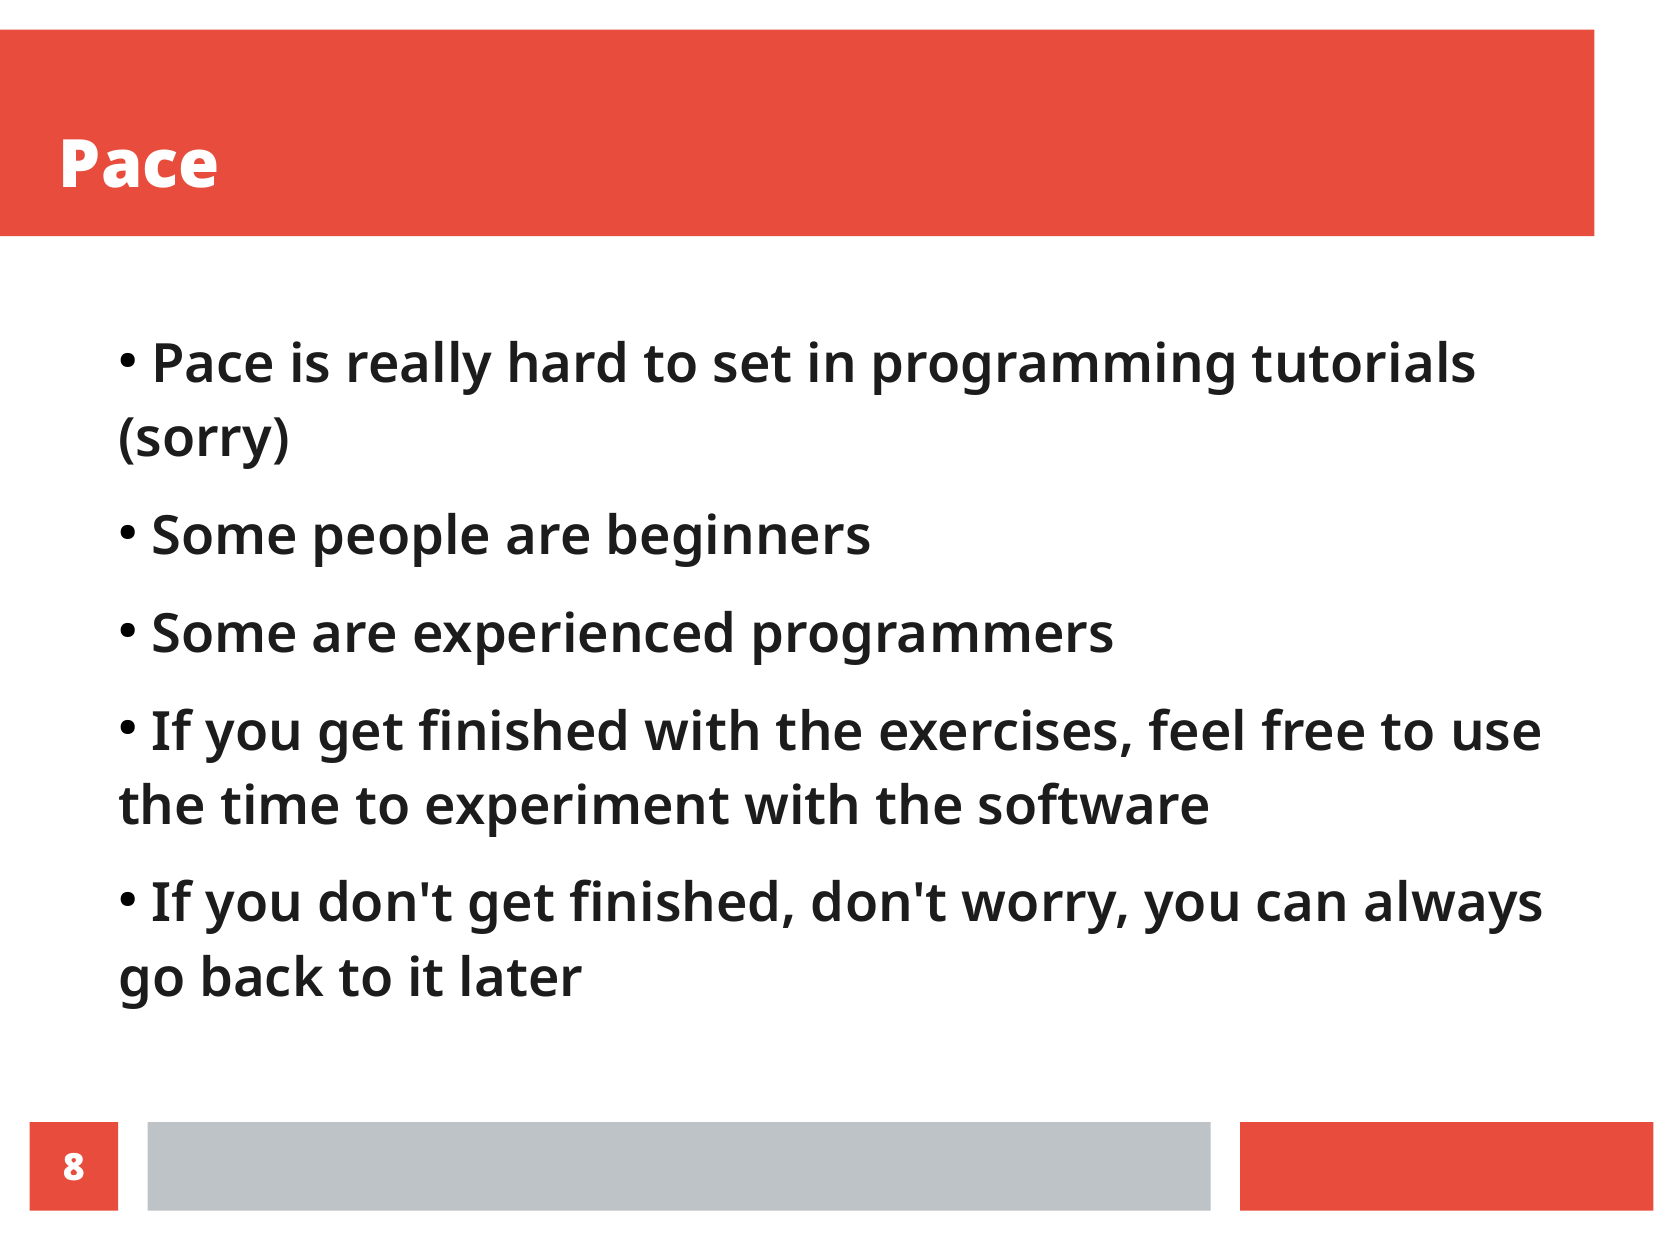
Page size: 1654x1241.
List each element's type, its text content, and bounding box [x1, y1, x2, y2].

list Pace is really hard to set in programming tutorials (sorry) Some people are beginners Some are experienced programmers If you get finished with the exercises, feel free to use the time to experiment with the software If you don't get finished, don't worry, you can always go back to it later [59, 324, 1565, 1093]
title Pace [59, 59, 1595, 207]
